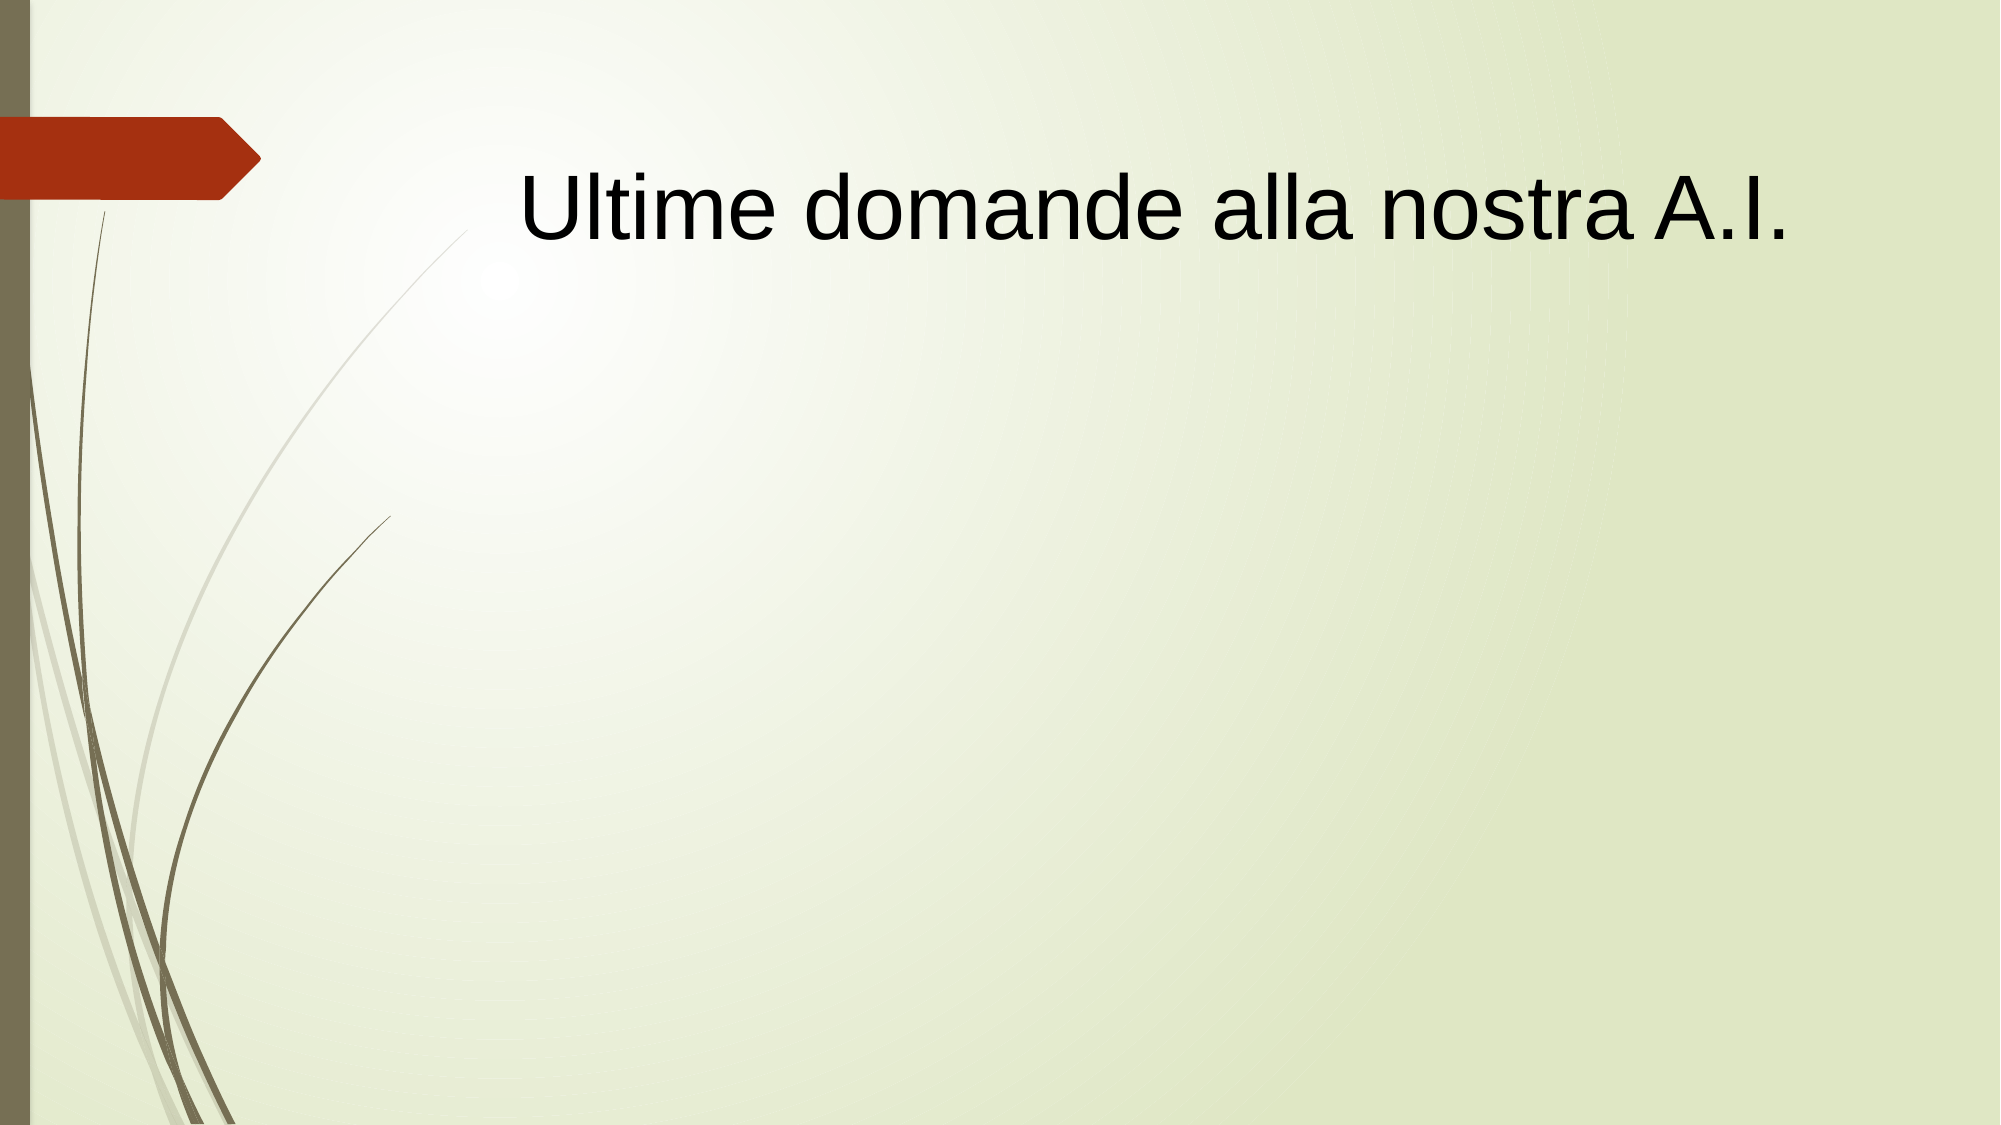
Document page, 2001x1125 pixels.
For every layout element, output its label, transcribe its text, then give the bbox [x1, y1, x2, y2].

title Ultime domande alla nostra A.I. [425, 102, 1888, 313]
